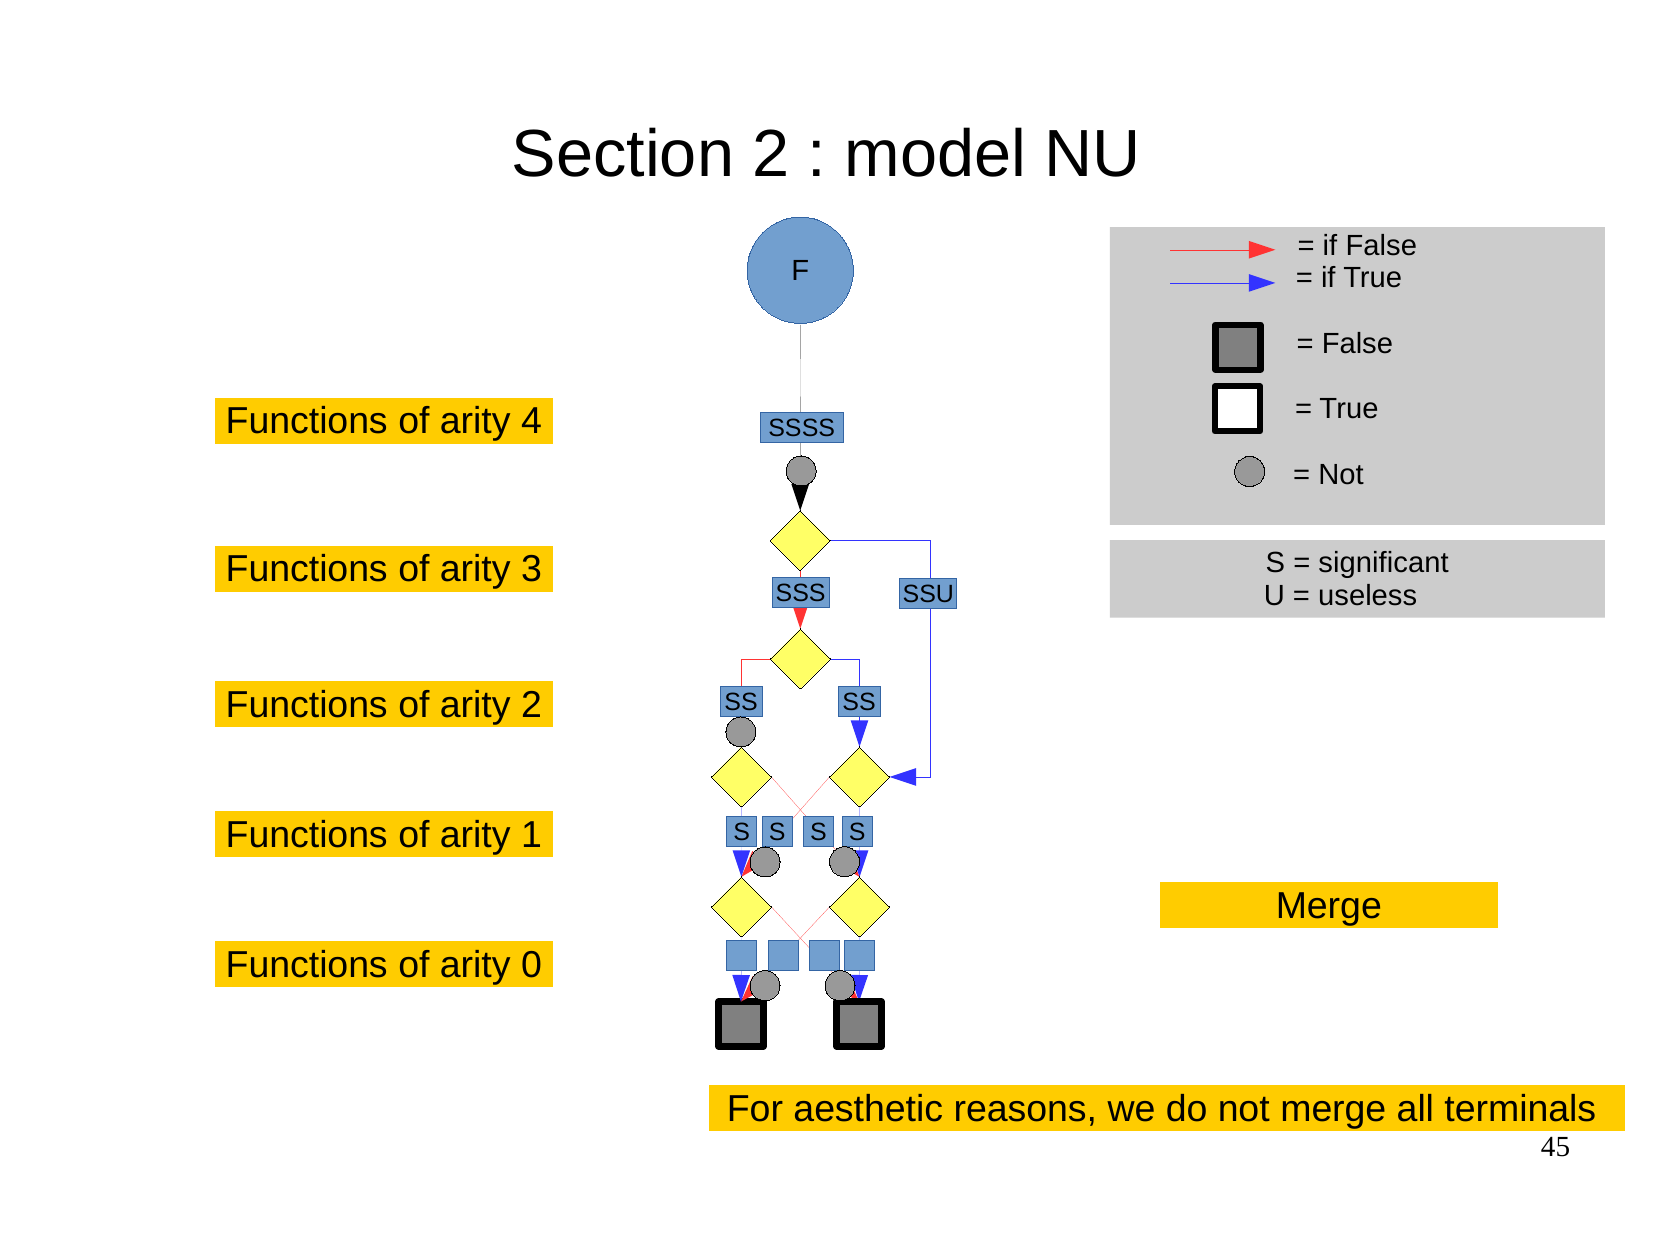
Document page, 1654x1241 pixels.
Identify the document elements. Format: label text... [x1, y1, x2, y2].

text_box [829, 876, 890, 937]
text_box Functions of arity 0 [215, 941, 553, 987]
text_box S [803, 816, 834, 847]
text_box [726, 940, 757, 971]
title Section 2 : model NU [82, 49, 1571, 257]
text_box [786, 455, 817, 486]
text_box [1234, 456, 1265, 487]
text_box Functions of arity 3 [215, 546, 553, 592]
text_box Merge [1160, 882, 1498, 928]
text_box Functions of arity 2 [215, 681, 553, 727]
text_box [711, 876, 772, 937]
text_box SSU [899, 578, 957, 609]
text_box [718, 940, 799, 1047]
text_box S [762, 816, 793, 847]
text_box [750, 846, 781, 877]
text_box F [747, 257, 854, 324]
text_box [770, 628, 831, 689]
text_box SSS [772, 577, 830, 608]
text_box S [842, 816, 873, 847]
text_box [829, 846, 860, 877]
text_box Functions of arity 4 [215, 398, 553, 444]
text_box Functions of arity 1 [215, 811, 553, 857]
text_box [770, 510, 831, 571]
text_box SS [720, 686, 763, 717]
text_box S = significant U = useless [1109, 540, 1605, 618]
text_box [829, 746, 890, 807]
text_box = if False = if True = False = True = Not [1109, 227, 1605, 525]
text_box [809, 940, 882, 1047]
text_box SSSS [760, 412, 844, 443]
text_box SS [838, 686, 881, 717]
text_box [1215, 324, 1261, 370]
text_box [711, 716, 772, 807]
text_box [1215, 386, 1261, 432]
text_box For aesthetic reasons, we do not merge all terminals [709, 1085, 1625, 1131]
text_box S [726, 816, 757, 847]
